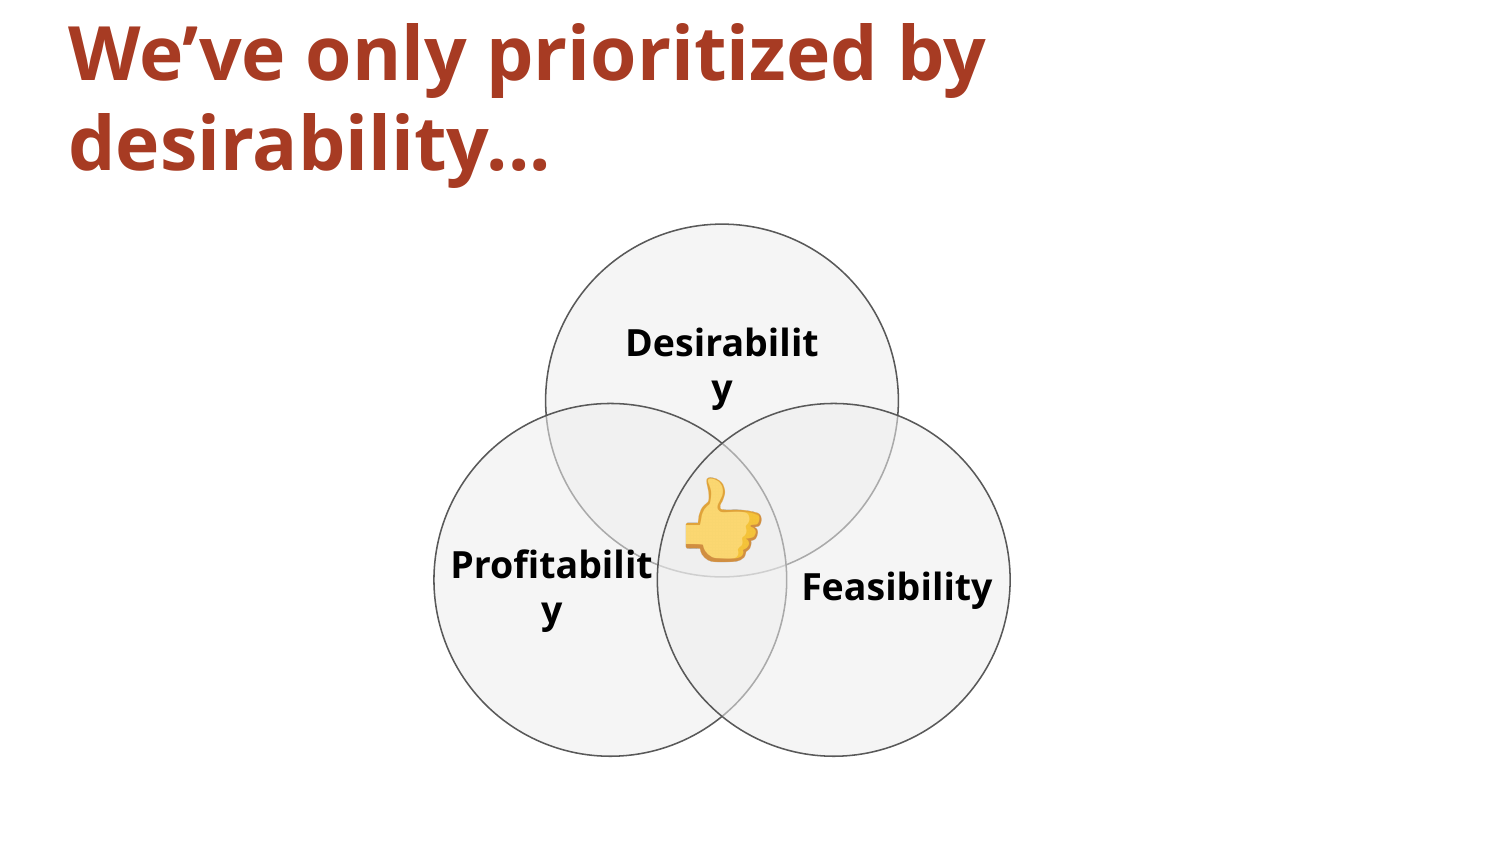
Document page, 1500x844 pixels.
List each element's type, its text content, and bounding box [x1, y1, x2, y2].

text_box Desirability [604, 314, 840, 413]
text_box We’ve only prioritized by desirability... [53, 39, 1391, 152]
text_box Feasibility [779, 536, 1015, 635]
text_box Profitability [433, 536, 670, 635]
picture [681, 476, 768, 563]
text_box [439, 224, 1005, 757]
